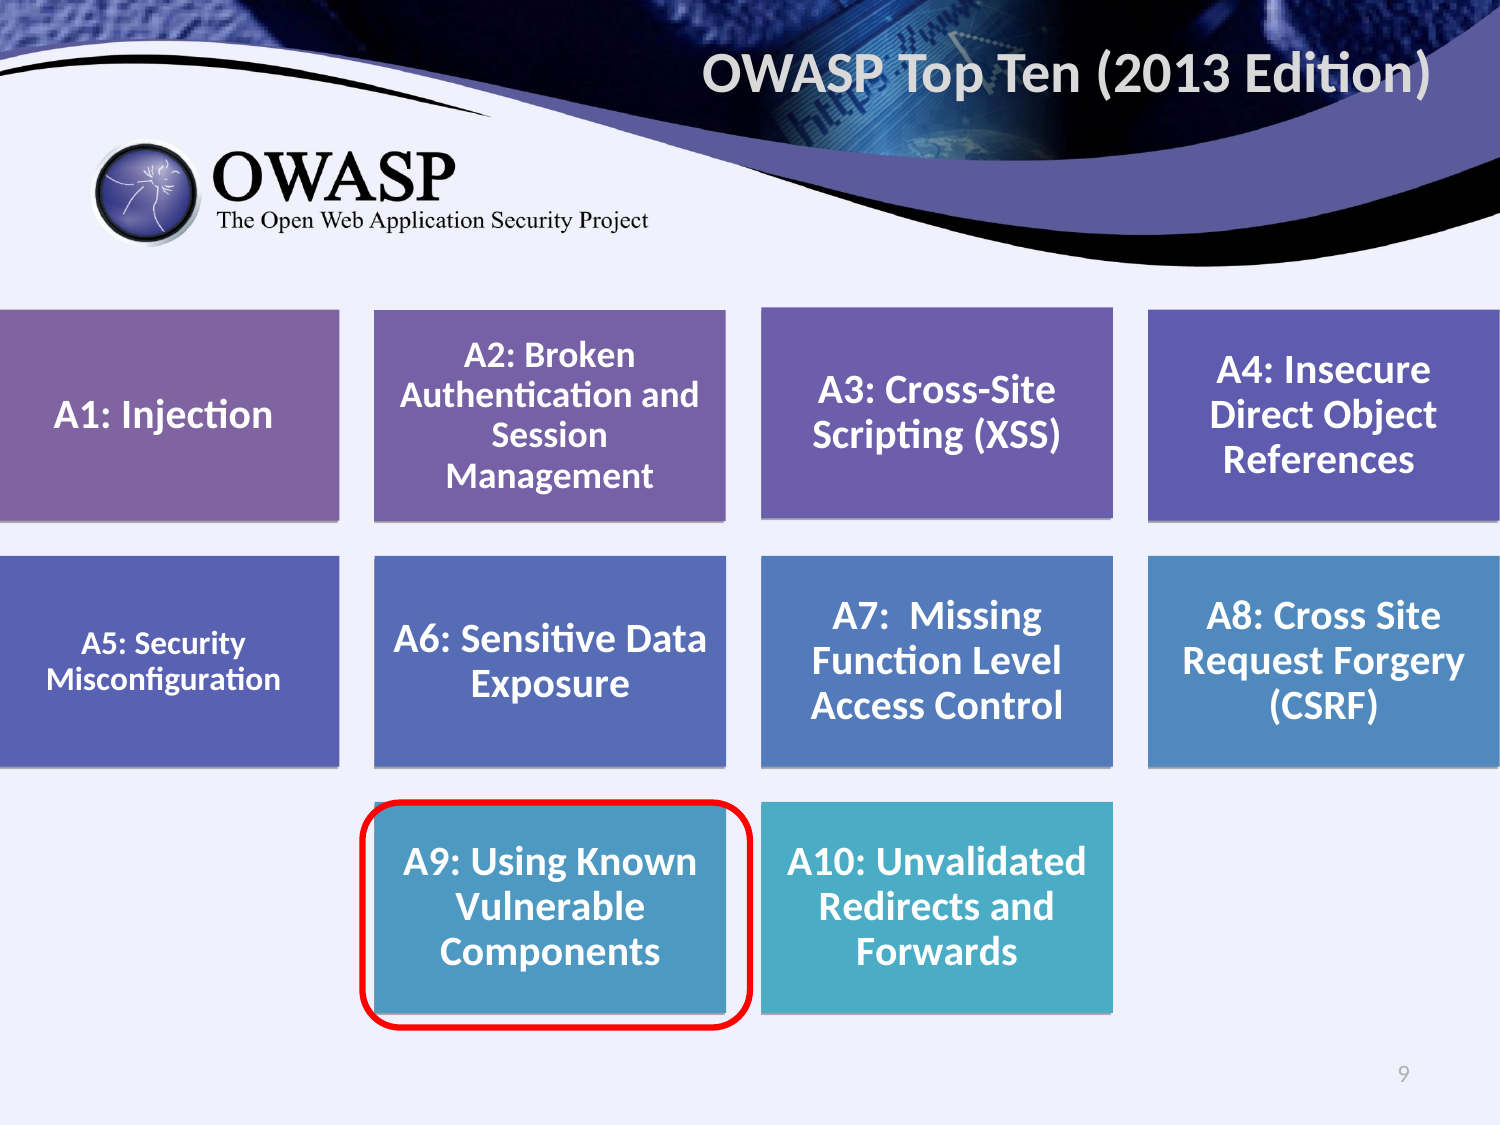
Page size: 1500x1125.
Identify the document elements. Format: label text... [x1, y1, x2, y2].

text_box A2: Broken Authentication and Session Management [374, 310, 726, 522]
text_box A3: Cross-Site Scripting (XSS) [761, 307, 1113, 519]
text_box A9: Using Known Vulnerable Components [374, 806, 727, 1013]
text_box A10: Unvalidated Redirects and Forwards [761, 801, 1113, 1013]
text_box A6: Sensitive Data Exposure [374, 555, 727, 767]
text_box A5: Security Misconfiguration [0, 555, 340, 767]
slide_number <number> [1074, 1042, 1425, 1103]
text_box A7: Missing Function Level Access Control [761, 555, 1113, 767]
text_box A1: Injection [0, 309, 340, 521]
text_box A4: Insecure Direct Object References [1148, 309, 1500, 521]
text_box A8: Cross Site Request Forgery (CSRF) [1148, 555, 1500, 767]
picture [0, 0, 1500, 1125]
title OWASP Top Ten (2013 Edition) [687, 10, 1463, 129]
